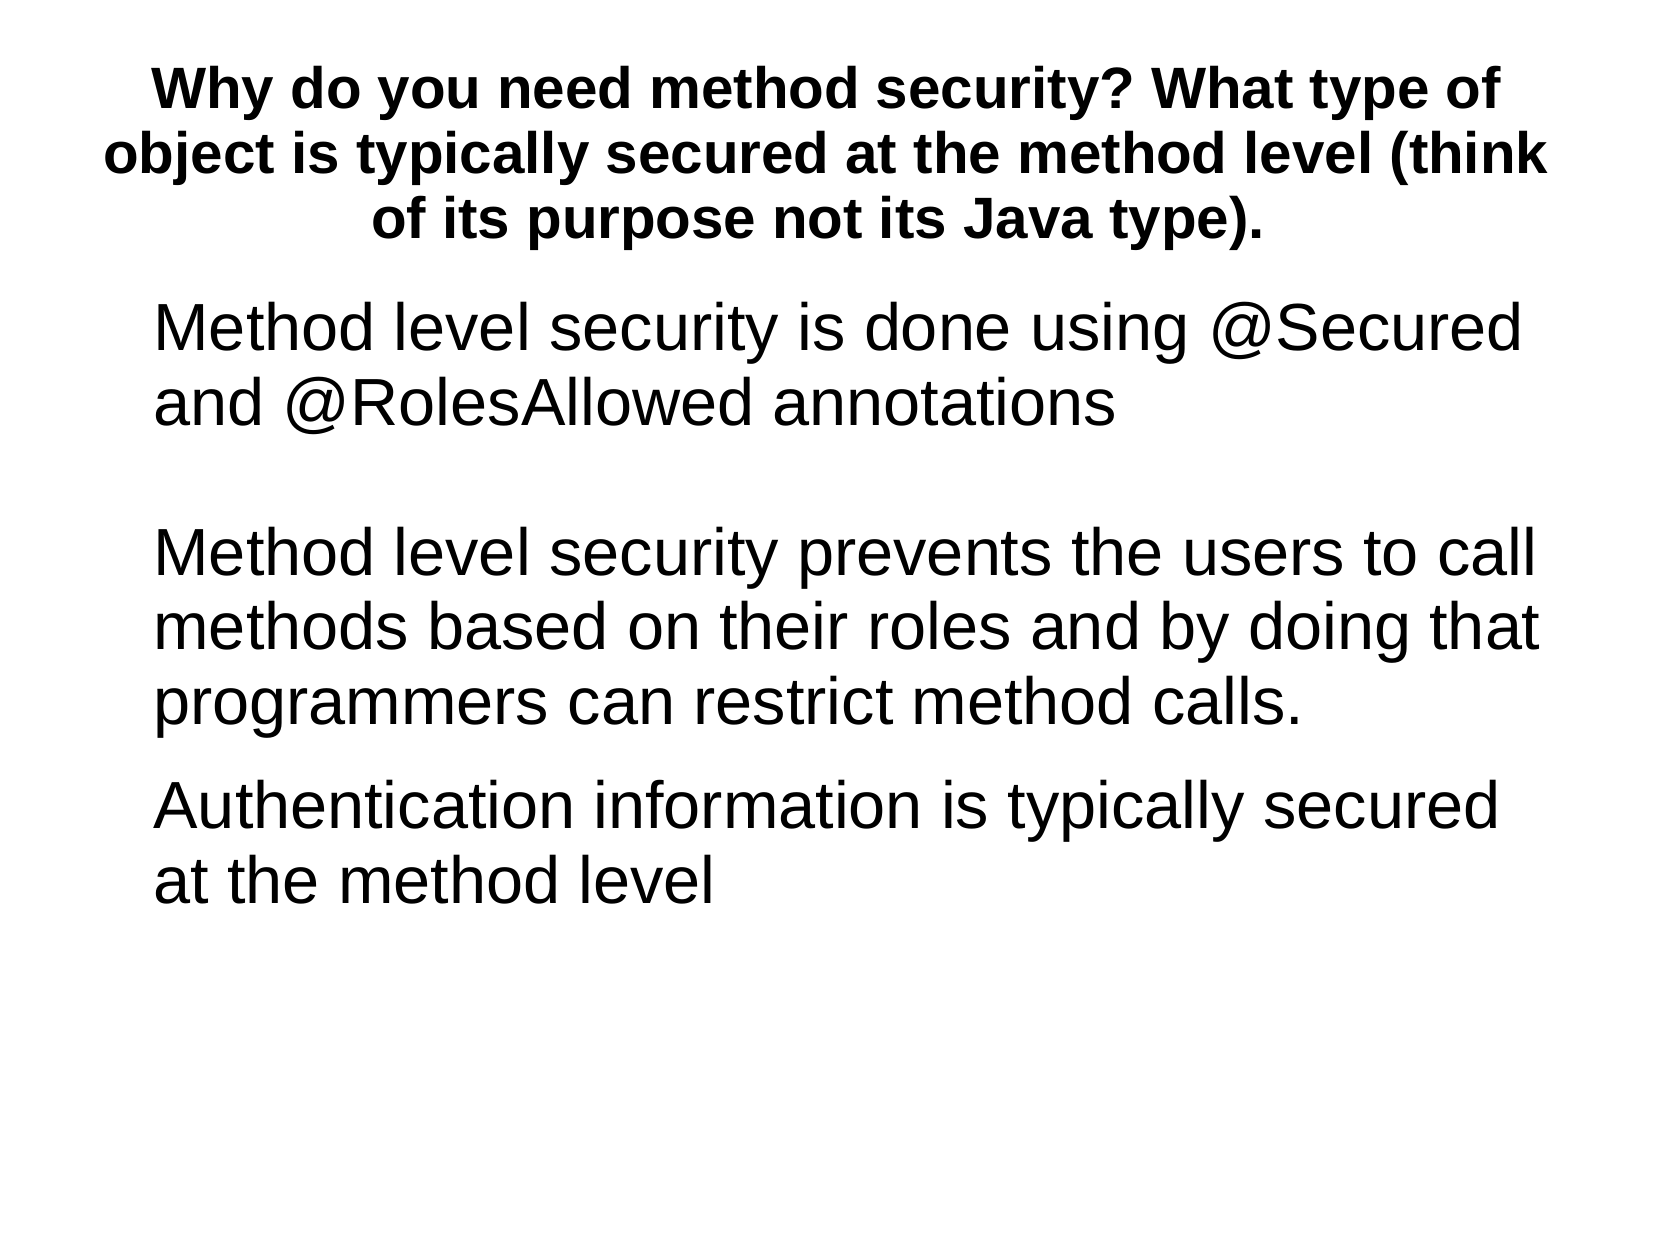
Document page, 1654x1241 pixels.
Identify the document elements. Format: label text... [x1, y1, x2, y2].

title Why do you need method security? What type of object is typically secured at the method level (think of its purpose not its Java type). [82, 49, 1571, 257]
list Method level security is done using @Secured and @RolesAllowed annotations Method level security prevents the users to call methods based on their roles and by doing that programmers can restrict method calls. Authentication information is typically secured at the method level [82, 290, 1571, 1241]
